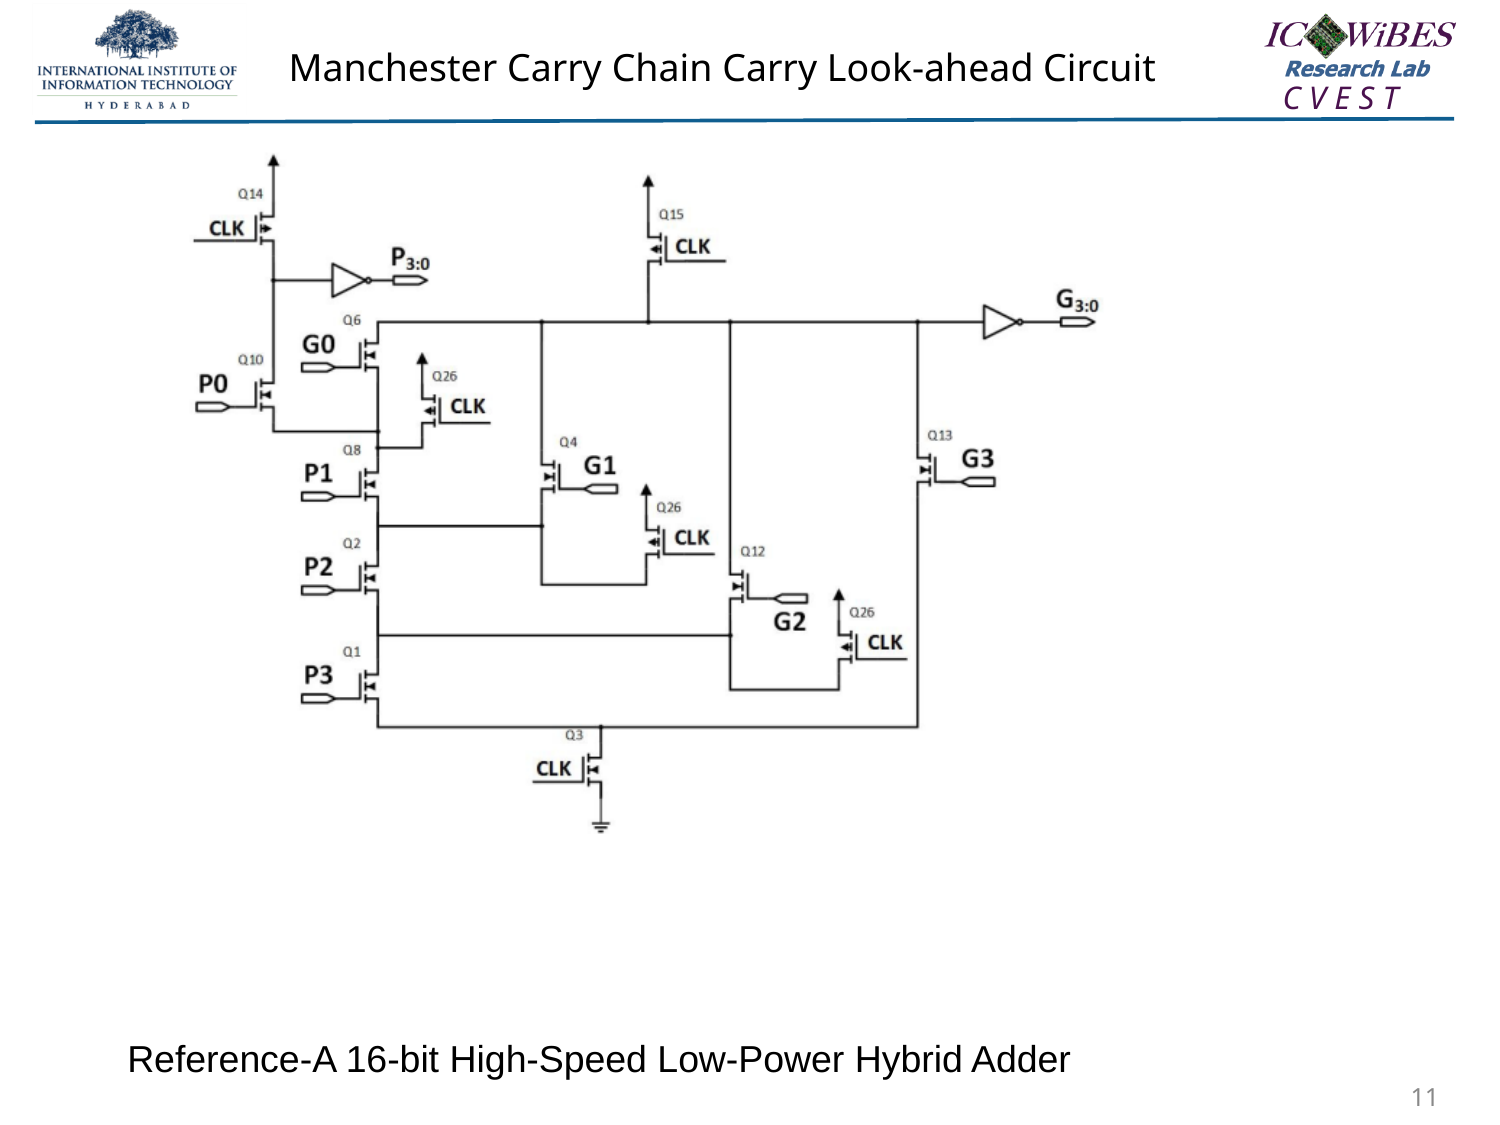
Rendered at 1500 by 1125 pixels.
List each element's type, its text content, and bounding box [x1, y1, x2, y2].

picture [31, 2, 247, 115]
slide_number <number> [1329, 1074, 1455, 1123]
picture [1261, 12, 1458, 82]
picture [178, 141, 1118, 841]
title Manchester Carry Chain Carry Look-ahead Circuit [251, 23, 1195, 110]
text_box Reference-A 16-bit High-Speed Low-Power Hybrid Adder [112, 1030, 1086, 1088]
